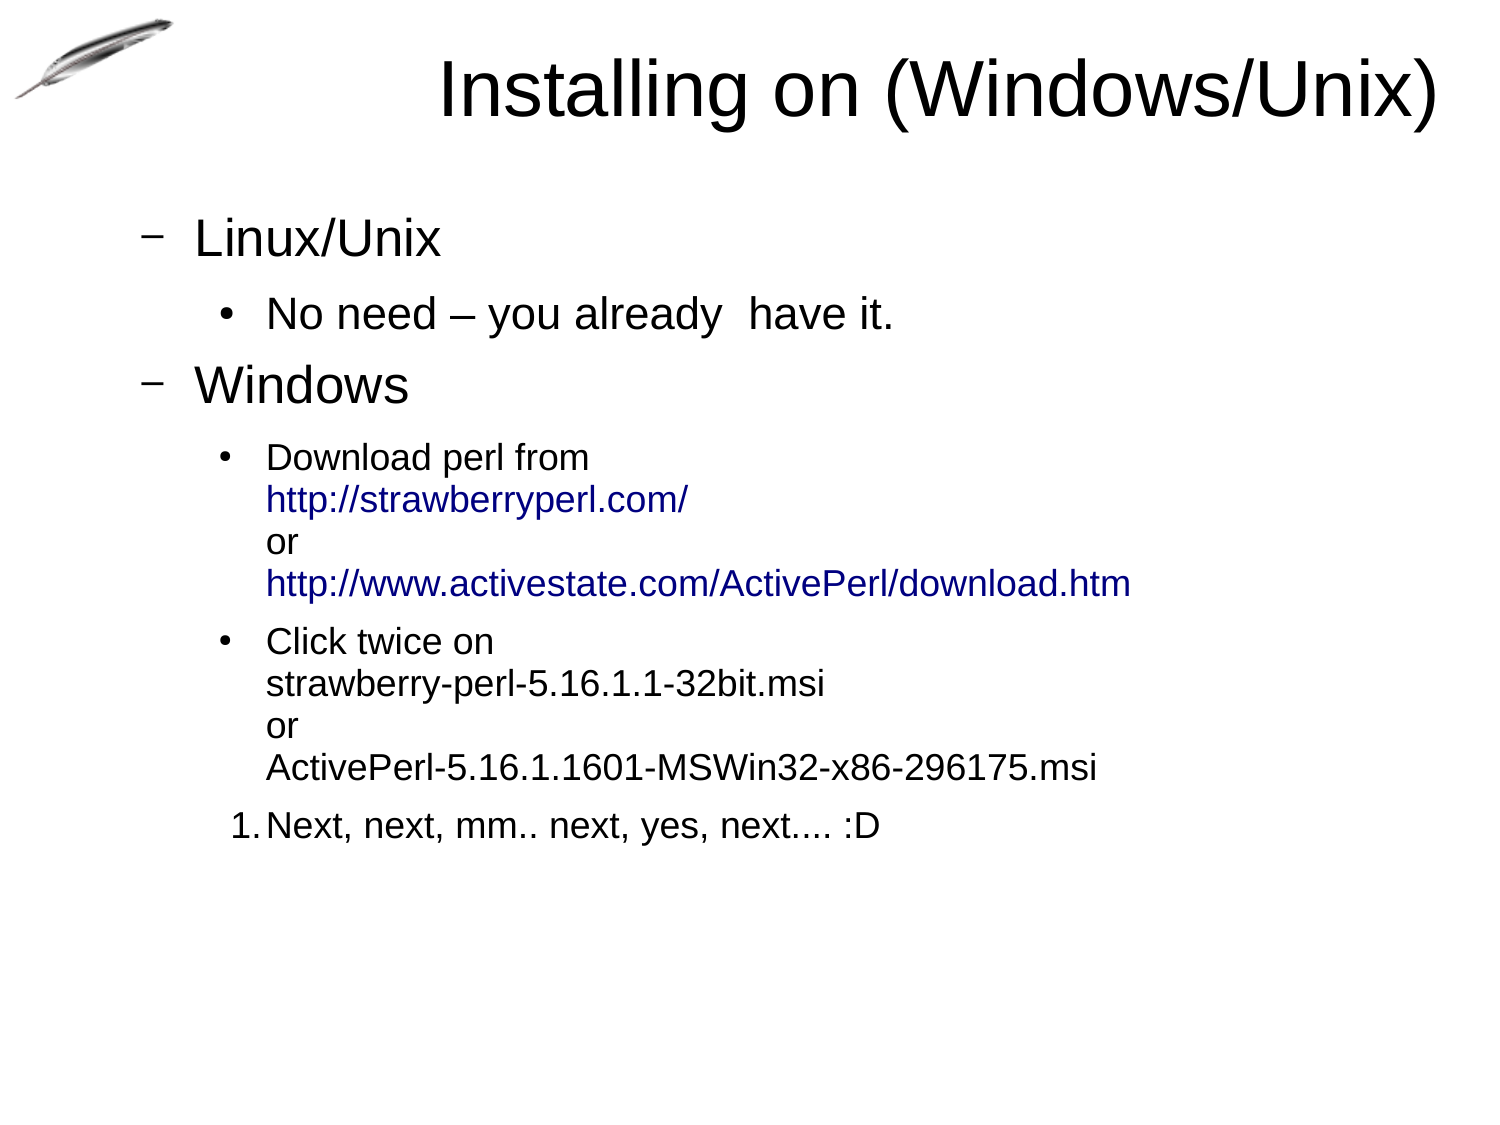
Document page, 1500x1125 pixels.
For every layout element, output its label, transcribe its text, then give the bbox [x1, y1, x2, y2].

list Linux/Unix No need – you already have it. Windows Download perl from http://strawberryperl.com/ or http://www.activestate.com/ActivePerl/download.htm Click twice on strawberry-perl-5.16.1.1-32bit.msi or ActivePerl-5.16.1.1601-MSWin32-x86-296175.msi Next, next, mm.. next, yes, next.... :D [53, 207, 1447, 1084]
picture [11, 17, 179, 101]
title Installing on (Windows/Unix) [419, 0, 1459, 179]
